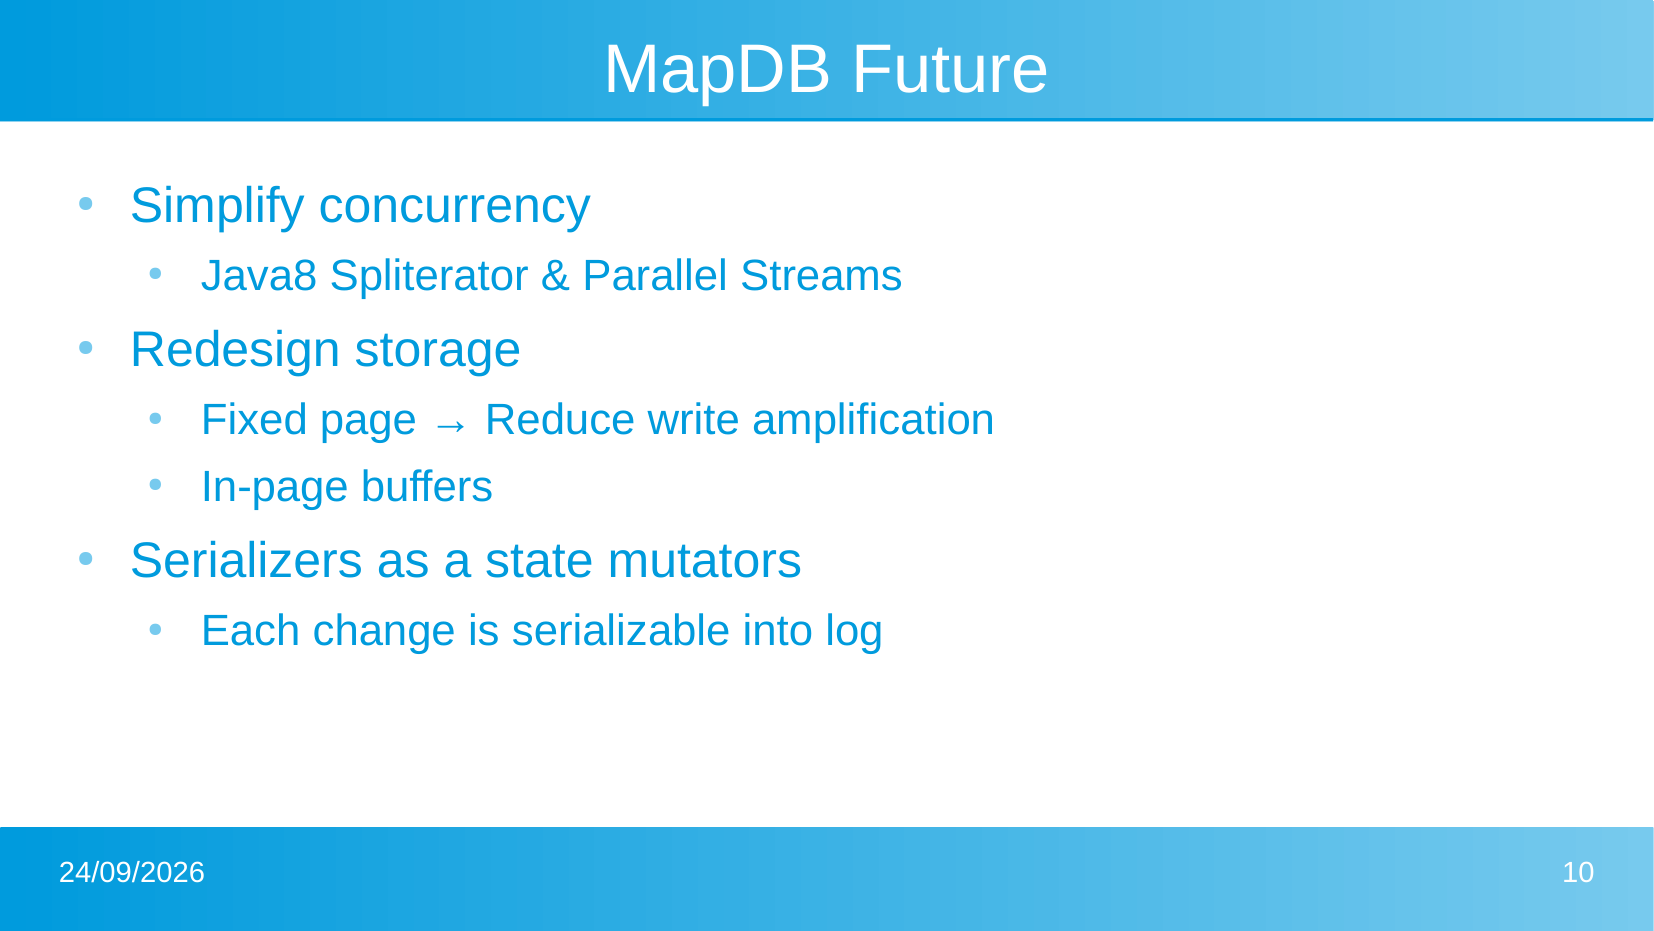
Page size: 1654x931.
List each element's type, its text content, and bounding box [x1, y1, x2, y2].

list Simplify concurrency Java8 Spliterator & Parallel Streams Redesign storage Fixed page → Reduce write amplification In-page buffers Serializers as a state mutators Each change is serializable into log [59, 177, 1595, 768]
title MapDB Future [59, 29, 1595, 108]
